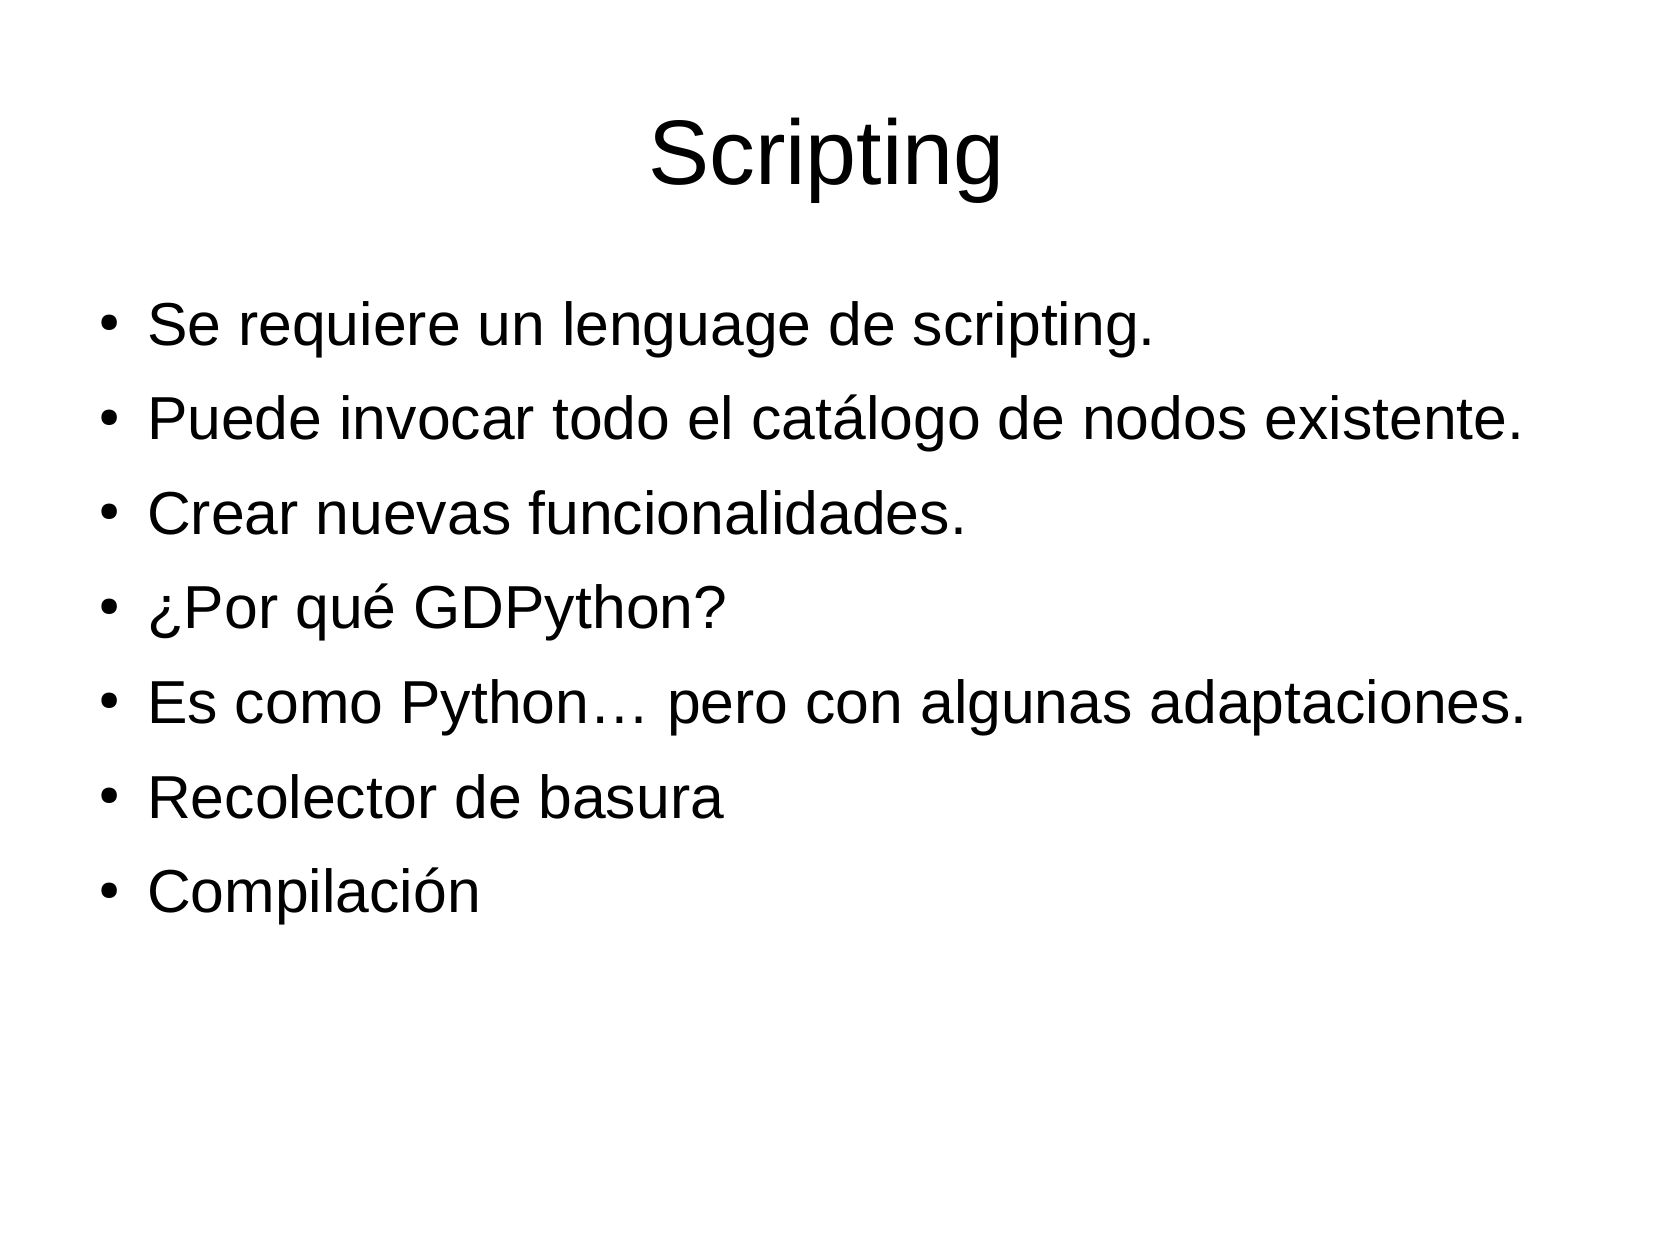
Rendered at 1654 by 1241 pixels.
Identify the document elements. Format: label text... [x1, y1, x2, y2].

list Se requiere un lenguage de scripting. Puede invocar todo el catálogo de nodos existente. Crear nuevas funcionalidades. ¿Por qué GDPython? Es como Python… pero con algunas adaptaciones. Recolector de basura Compilación [82, 290, 1571, 1010]
title Scripting [82, 49, 1571, 257]
